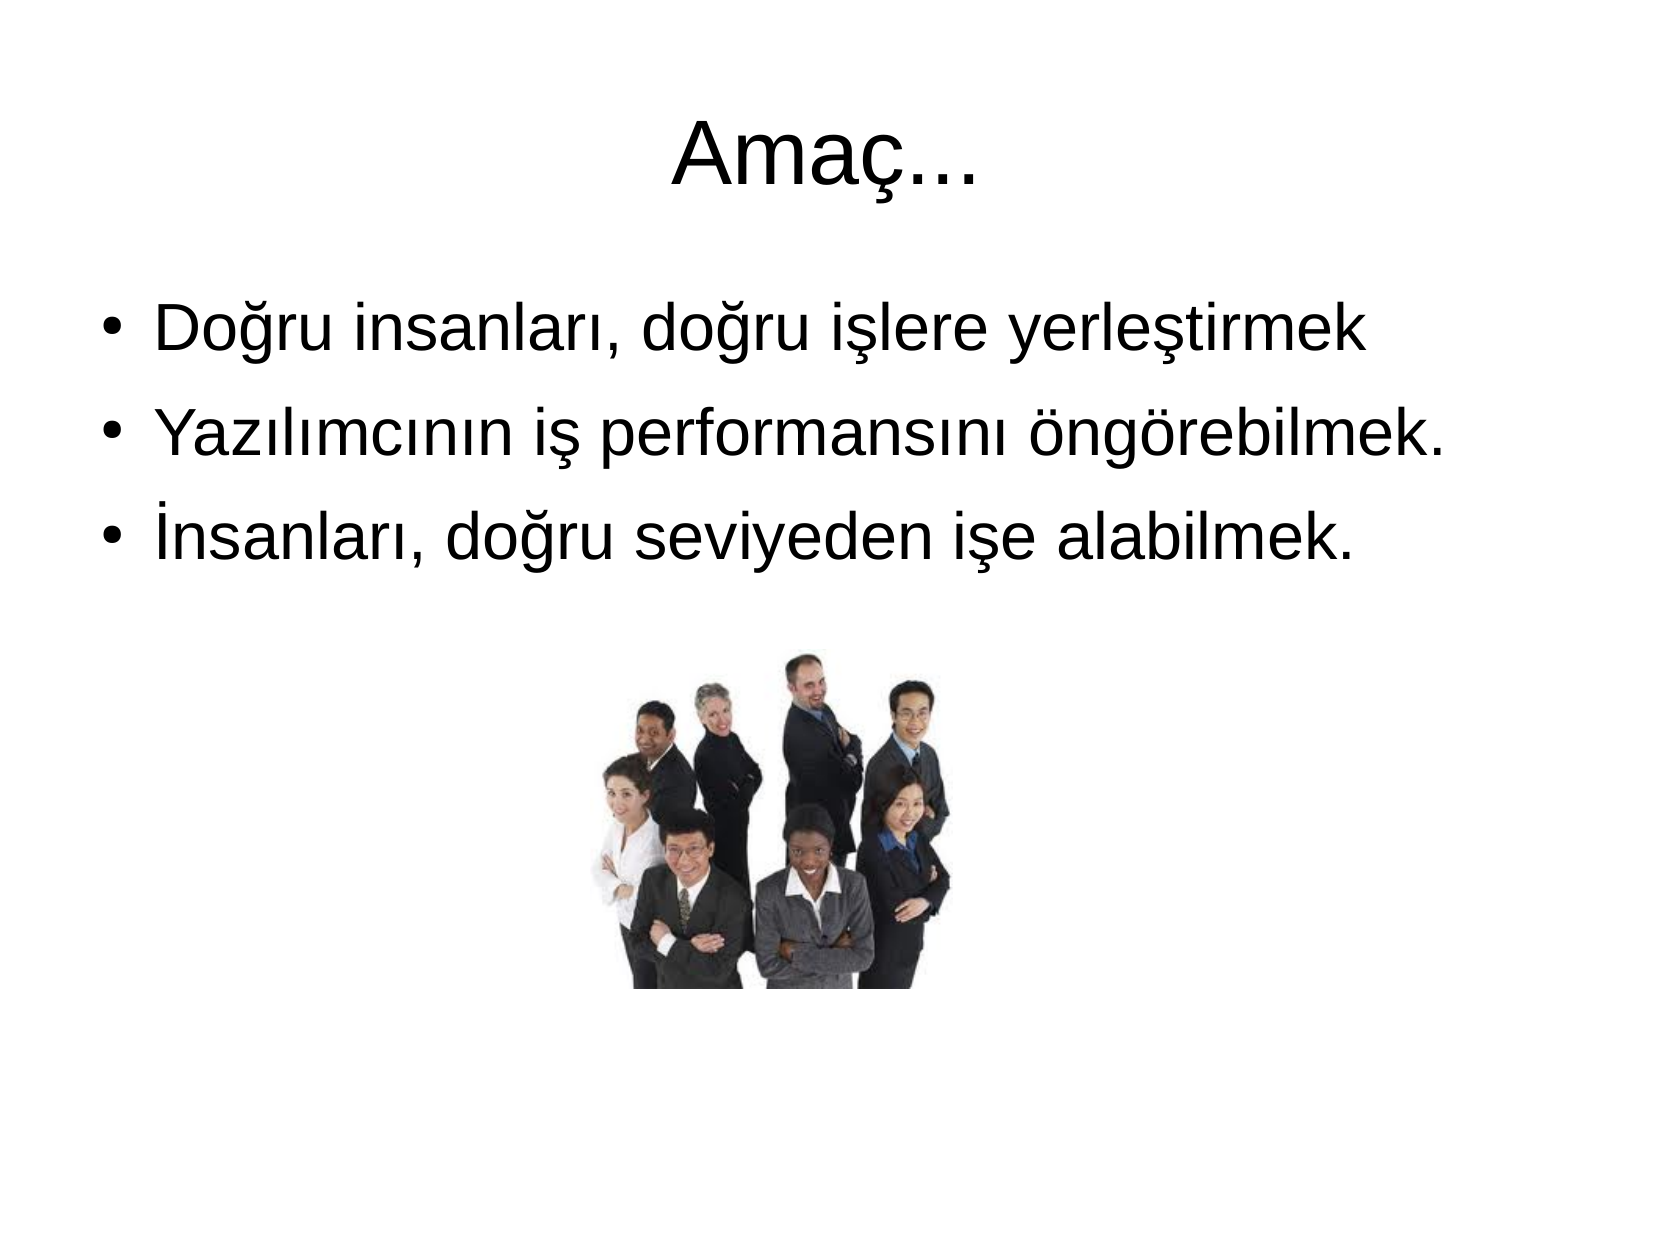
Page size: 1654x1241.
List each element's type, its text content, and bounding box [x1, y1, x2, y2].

list Doğru insanları, doğru işlere yerleştirmek Yazılımcının iş performansını öngörebilmek. İnsanları, doğru seviyeden işe alabilmek. [82, 290, 1571, 1109]
picture [590, 649, 953, 989]
title Amaç... [82, 49, 1571, 257]
